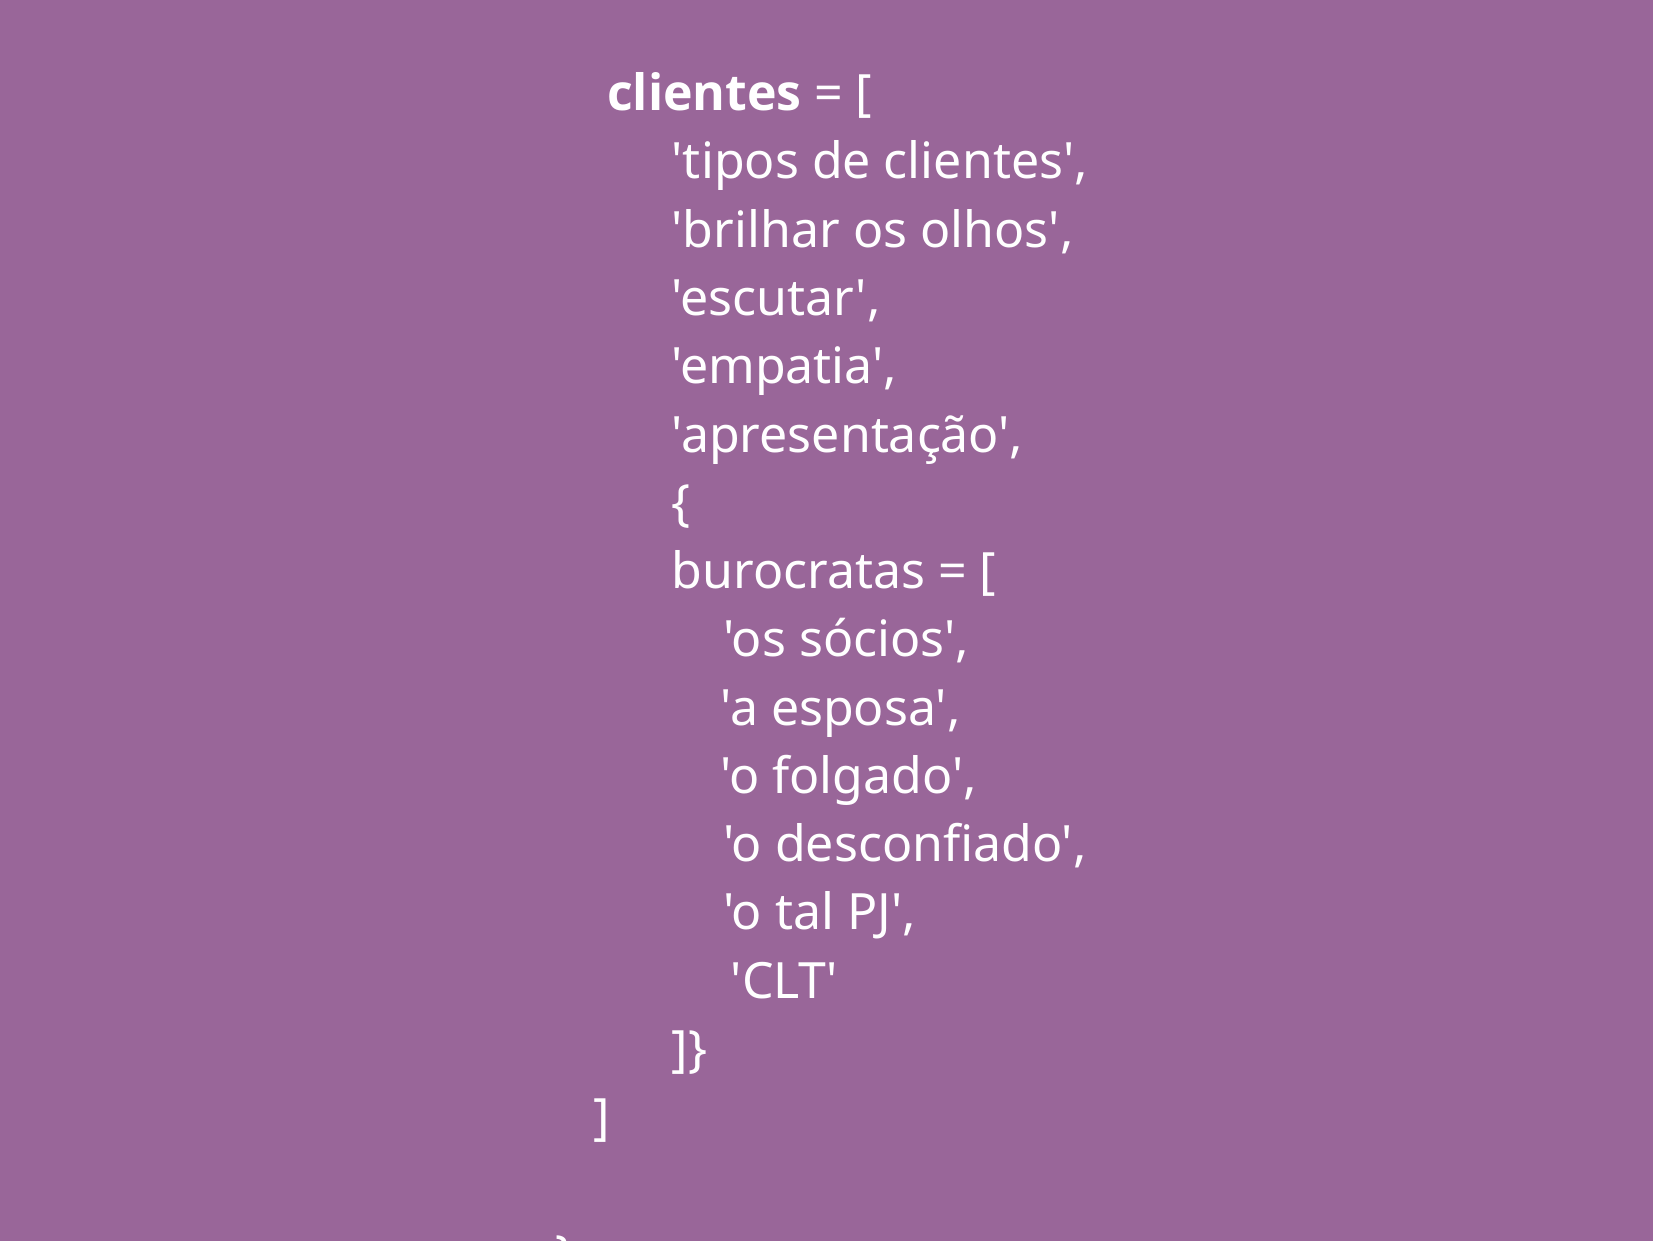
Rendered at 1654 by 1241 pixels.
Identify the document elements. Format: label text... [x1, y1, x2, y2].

title let roteiro[0] = { clientes = [ 'tipos de clientes', 'brilhar os olhos', 'escutar', 'empatia', 'apresentação', { burocratas = [ 'os sócios', 'a esposa', 'o folgado', 'o desconfiado', 'o tal PJ', 'CLT' ]} ] }; [555, 83, 1096, 1241]
